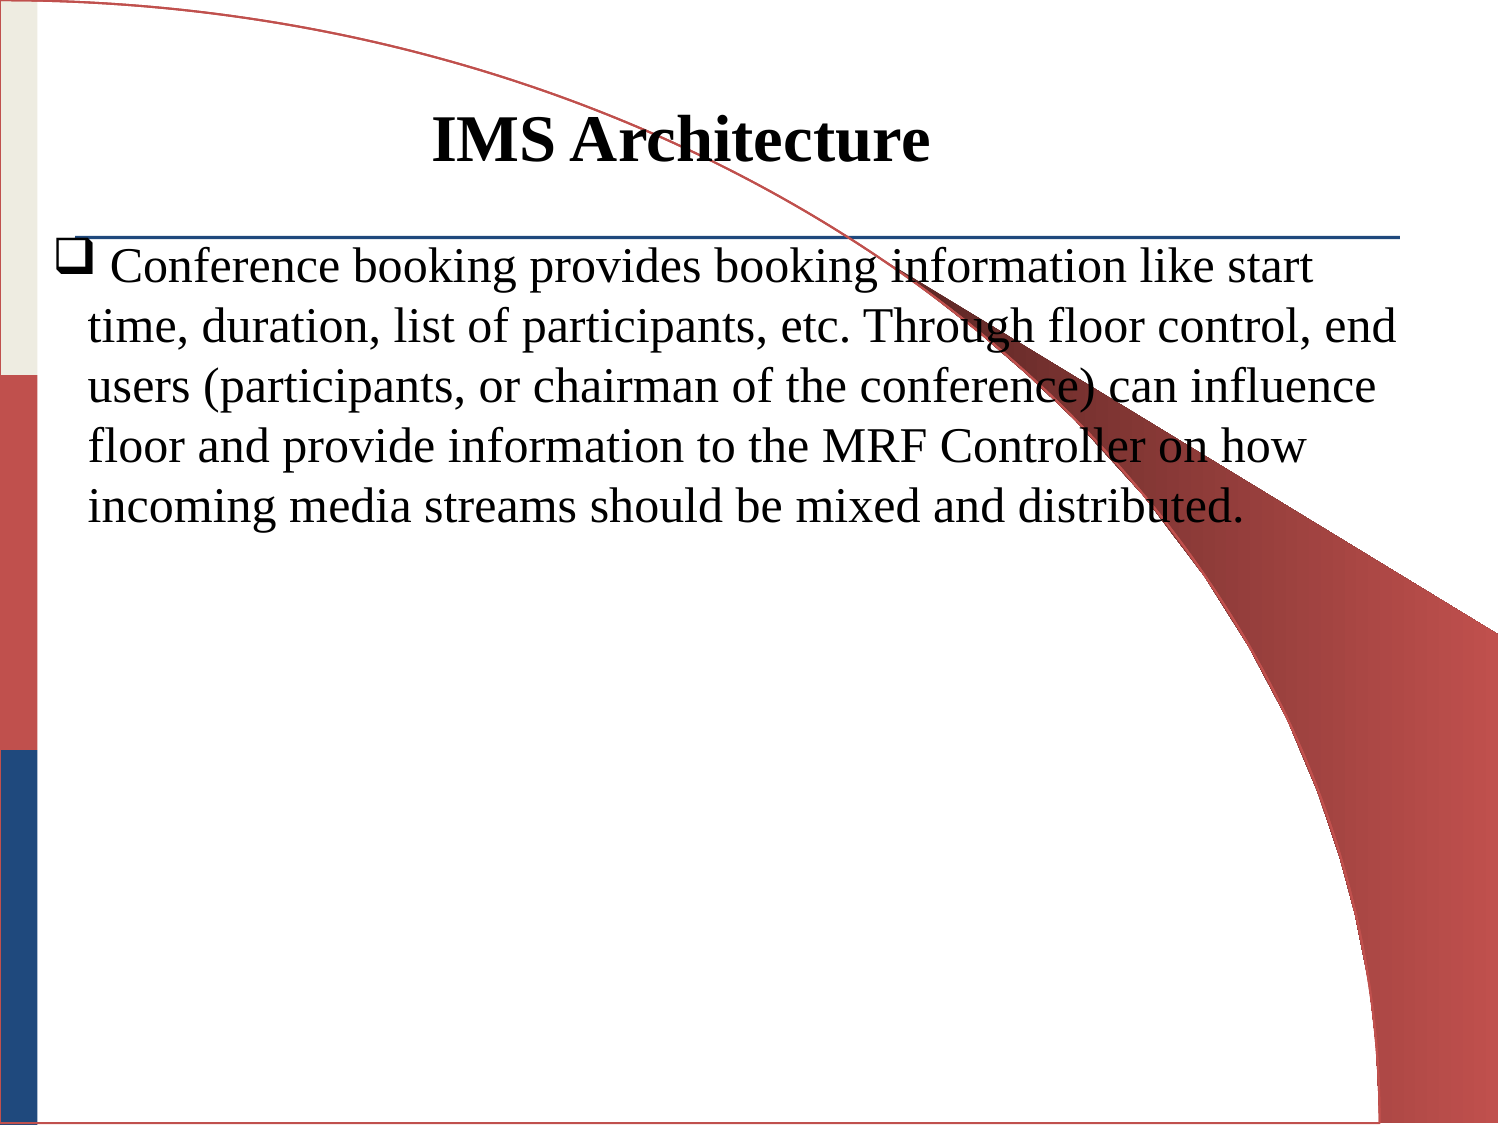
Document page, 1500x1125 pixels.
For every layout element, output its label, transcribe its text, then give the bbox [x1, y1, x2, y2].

text_box Conference booking provides booking information like start time, duration, list of participants, etc. Through floor control, end users (participants, or chairman of the conference) can influence floor and provide information to the MRF Controller on how incoming media streams should be mixed and distributed. [37, 224, 1438, 540]
text_box IMS Architecture [12, 87, 1350, 183]
